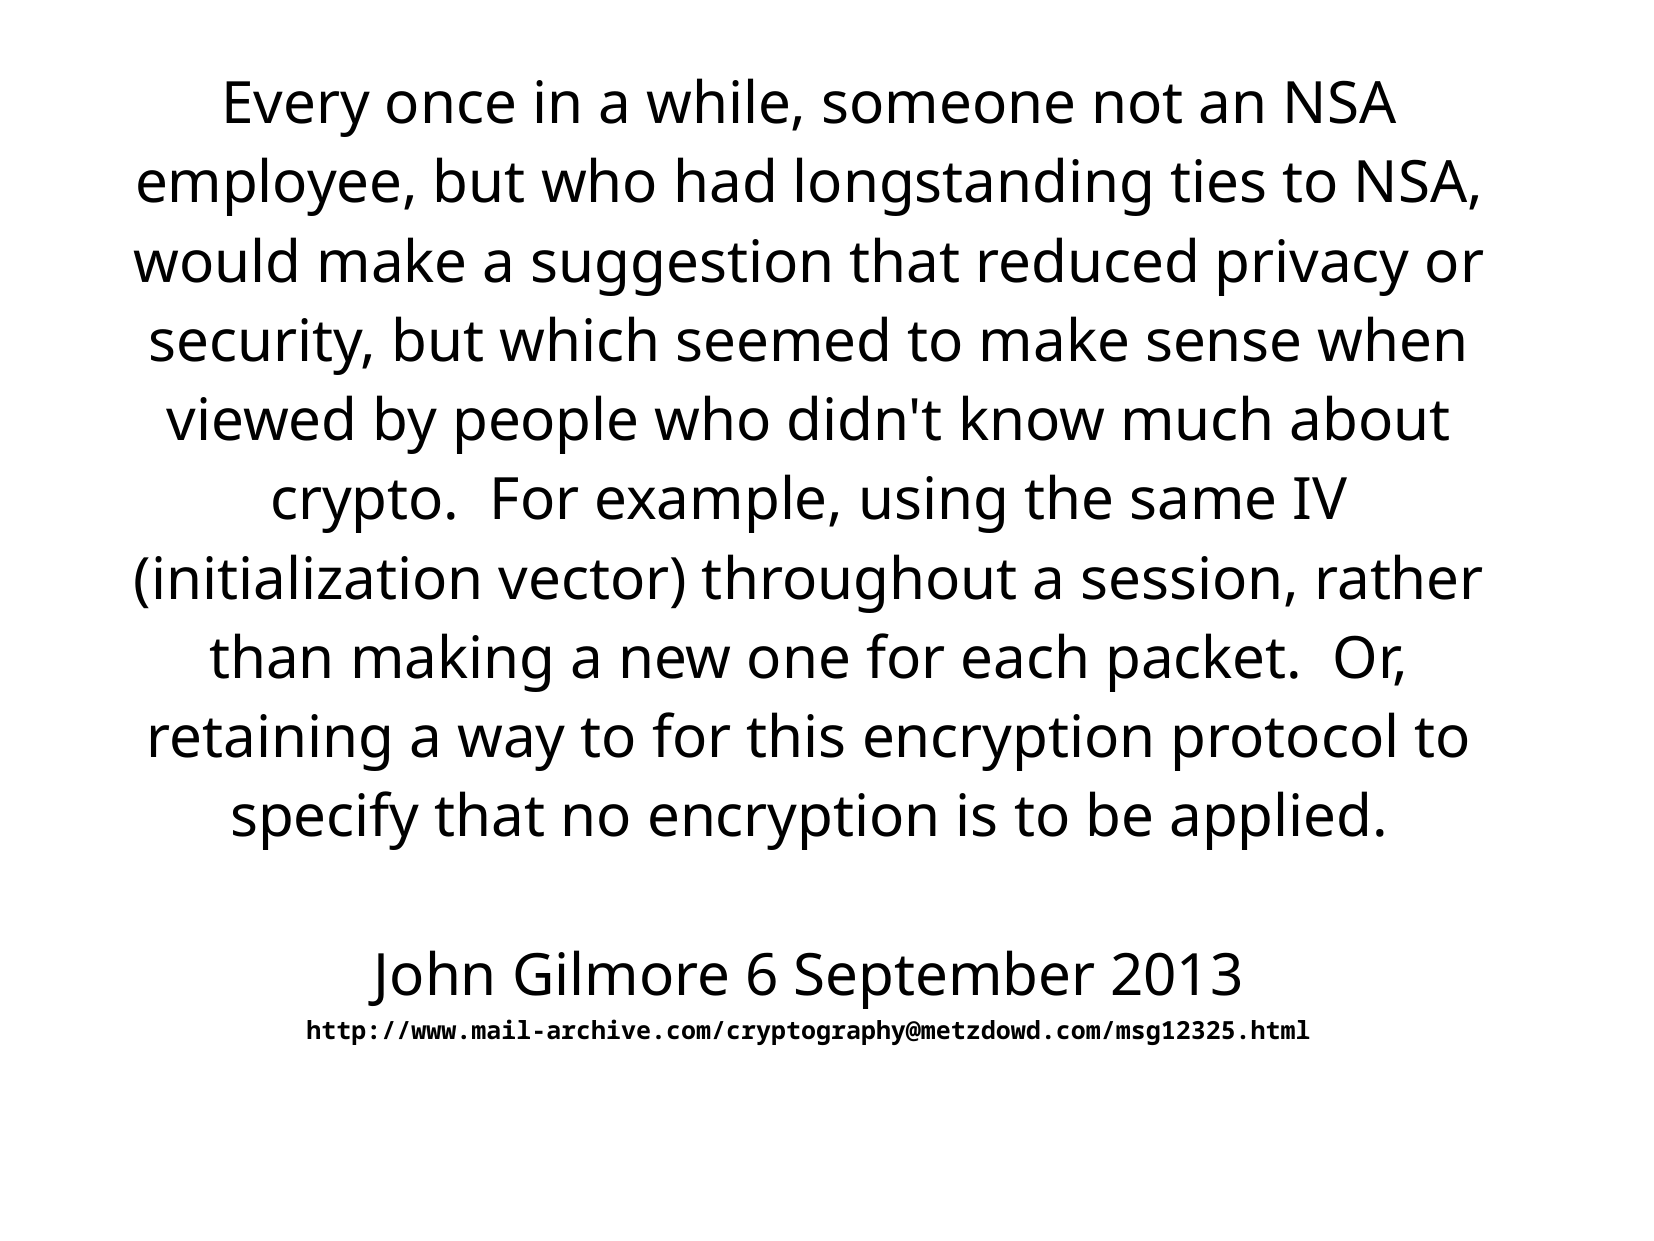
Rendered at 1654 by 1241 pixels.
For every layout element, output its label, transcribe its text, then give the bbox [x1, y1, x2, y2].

text_box IPSEC Every once in a while, someone not an NSA employee, but who had longstanding ties to NSA, would make a suggestion that reduced privacy or security, but which seemed to make sense when viewed by people who didn't know much about crypto. For example, using the same IV (initialization vector) throughout a session, rather than making a new one for each packet. Or, retaining a way to for this encryption protocol to specify that no encryption is to be applied. John Gilmore 6 September 2013 http://www.mail-archive.com/cryptography@metzdowd.com/msg12325.html [81, 106, 1537, 1059]
